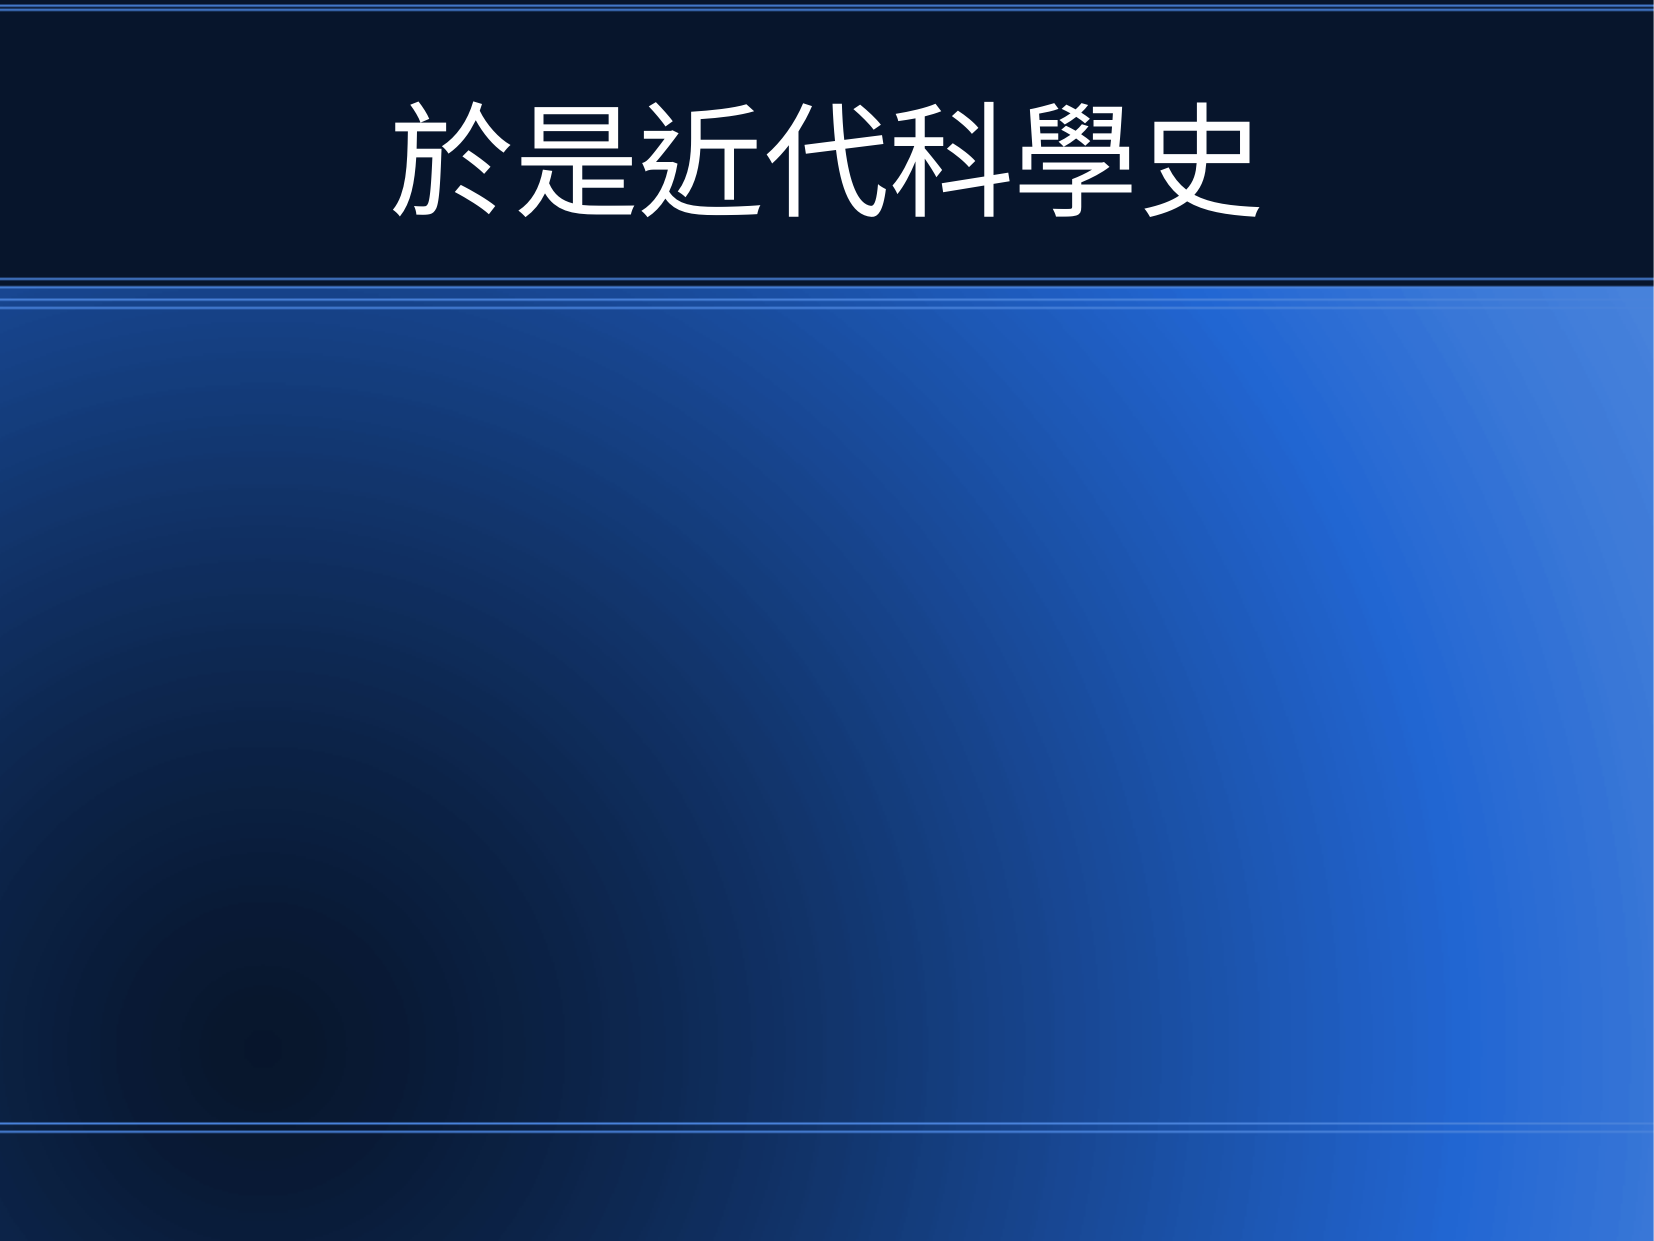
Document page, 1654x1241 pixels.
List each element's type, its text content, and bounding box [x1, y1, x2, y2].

picture [0, 0, 1654, 1241]
title 於是近代科學史 [82, 49, 1571, 257]
